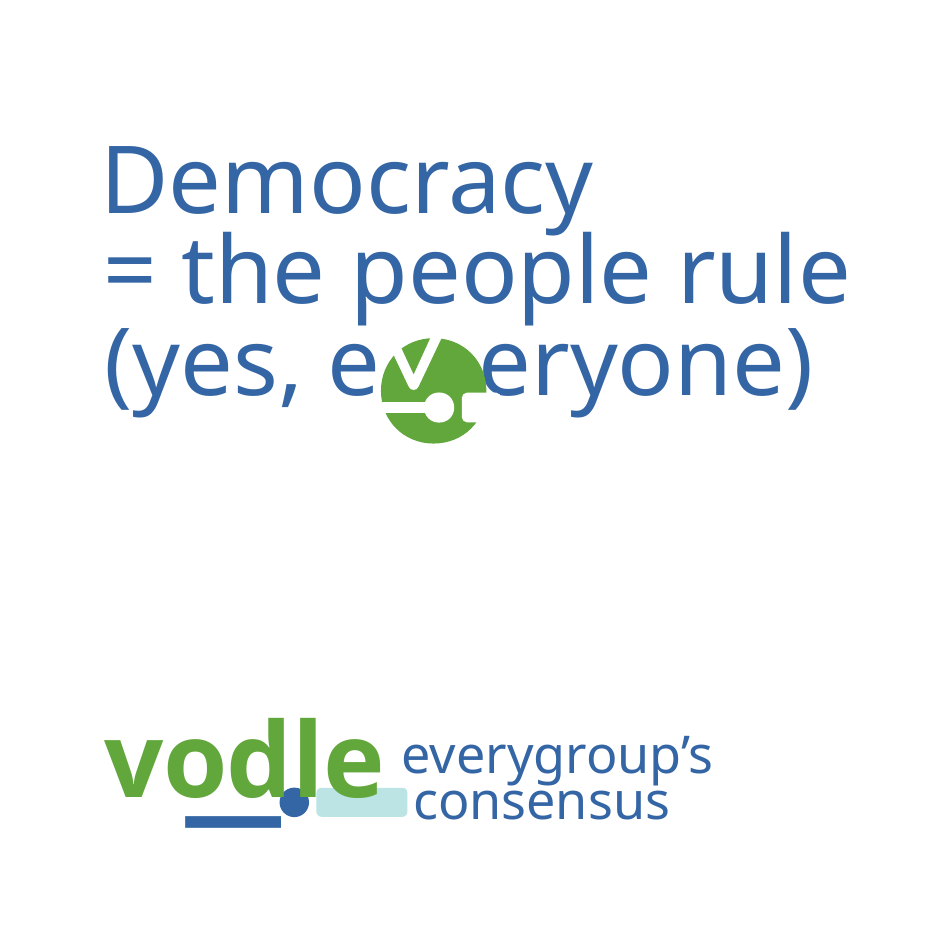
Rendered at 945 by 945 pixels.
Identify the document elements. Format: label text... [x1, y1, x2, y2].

text_box (yes, e eryone) [89, 287, 945, 538]
text_box [282, 811, 307, 818]
text_box [316, 811, 398, 817]
text_box = the people rule [88, 196, 945, 329]
text_box [377, 332, 502, 444]
text_box dle [211, 679, 408, 811]
text_box consensus [398, 756, 775, 837]
text_box — [166, 731, 254, 863]
text_box vo [90, 678, 272, 810]
text_box Democracy [85, 105, 619, 251]
text_box everygroup’s [386, 710, 764, 791]
